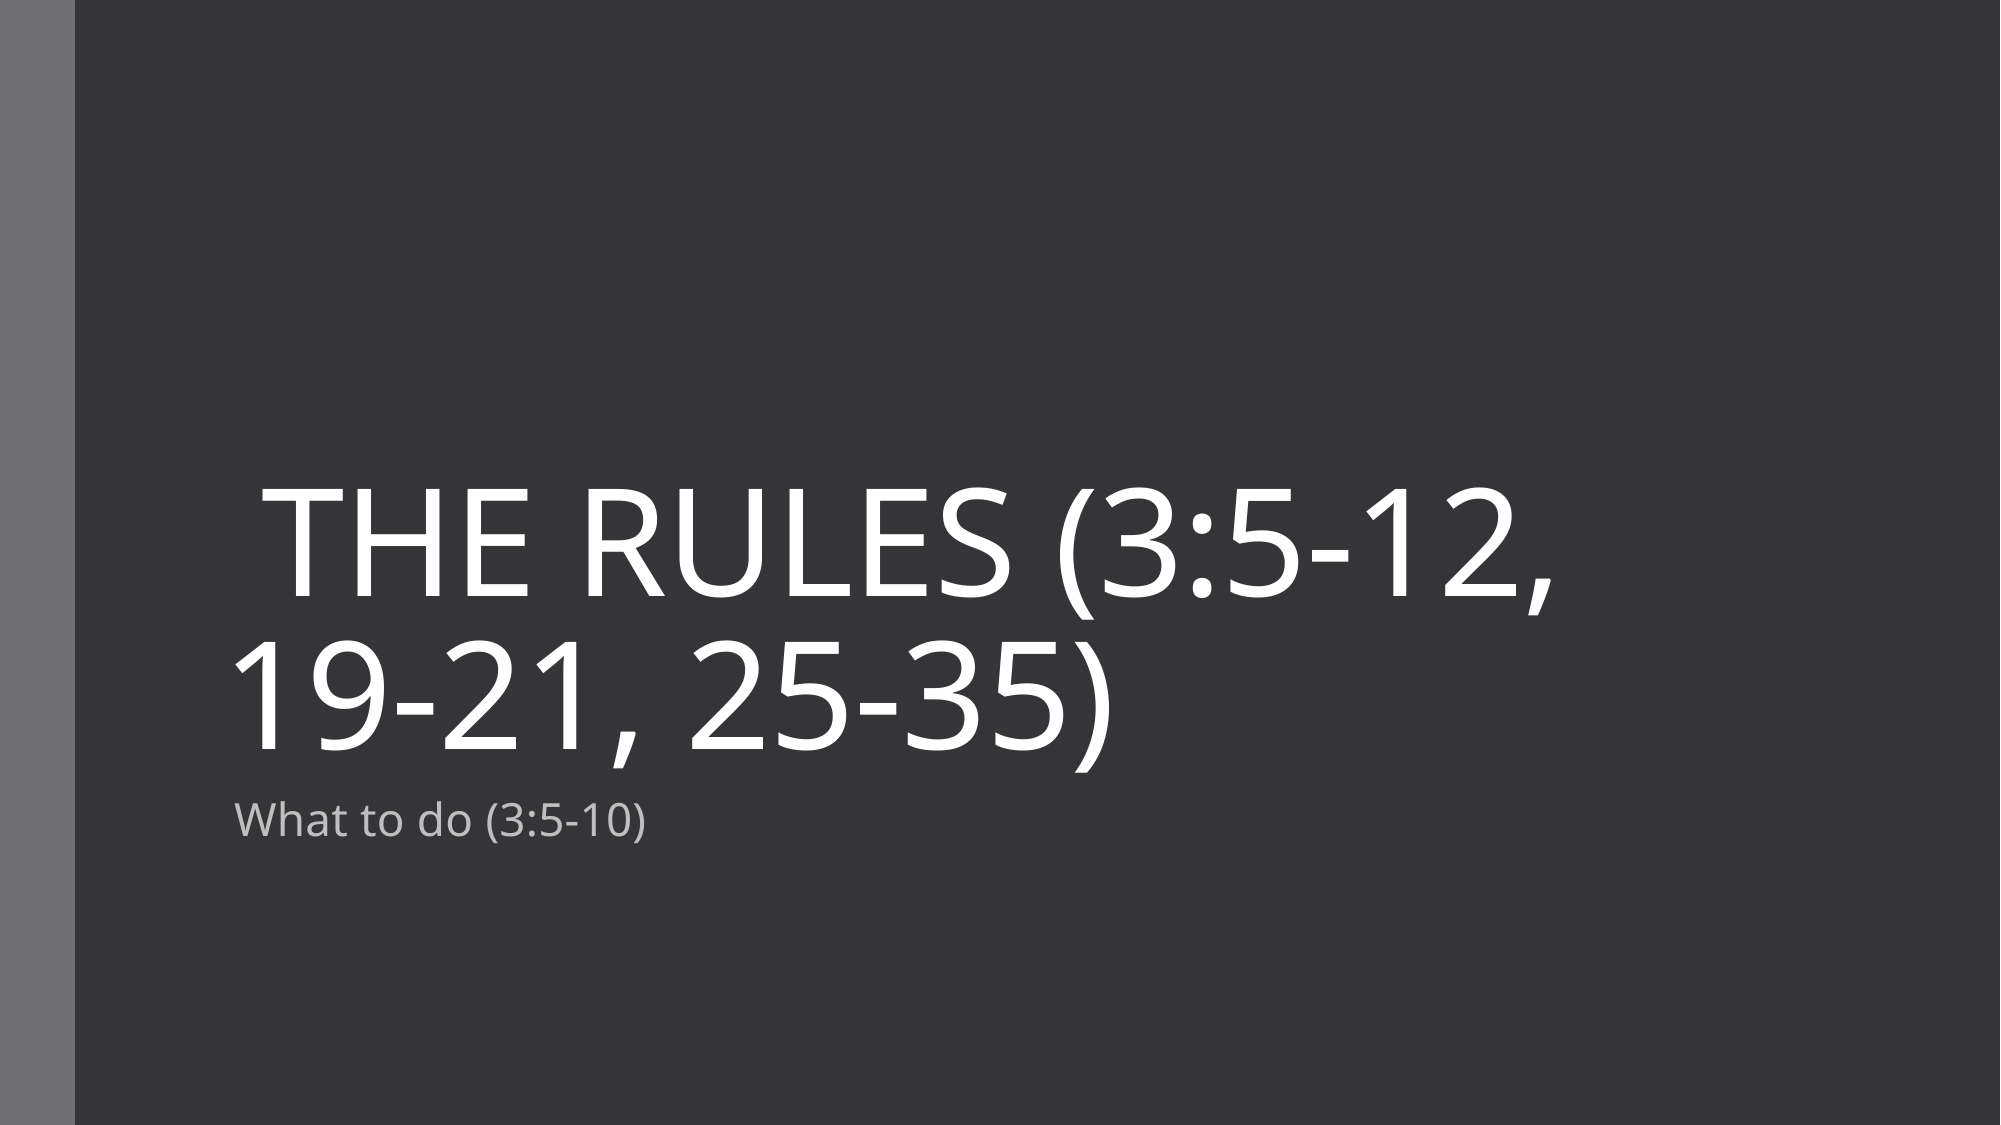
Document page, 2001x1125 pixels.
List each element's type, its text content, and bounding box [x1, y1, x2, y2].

subtitle What to do (3:5-10) [206, 787, 1752, 1066]
title THE RULES (3:5-12, 19-21, 25-35) [206, 124, 1752, 787]
